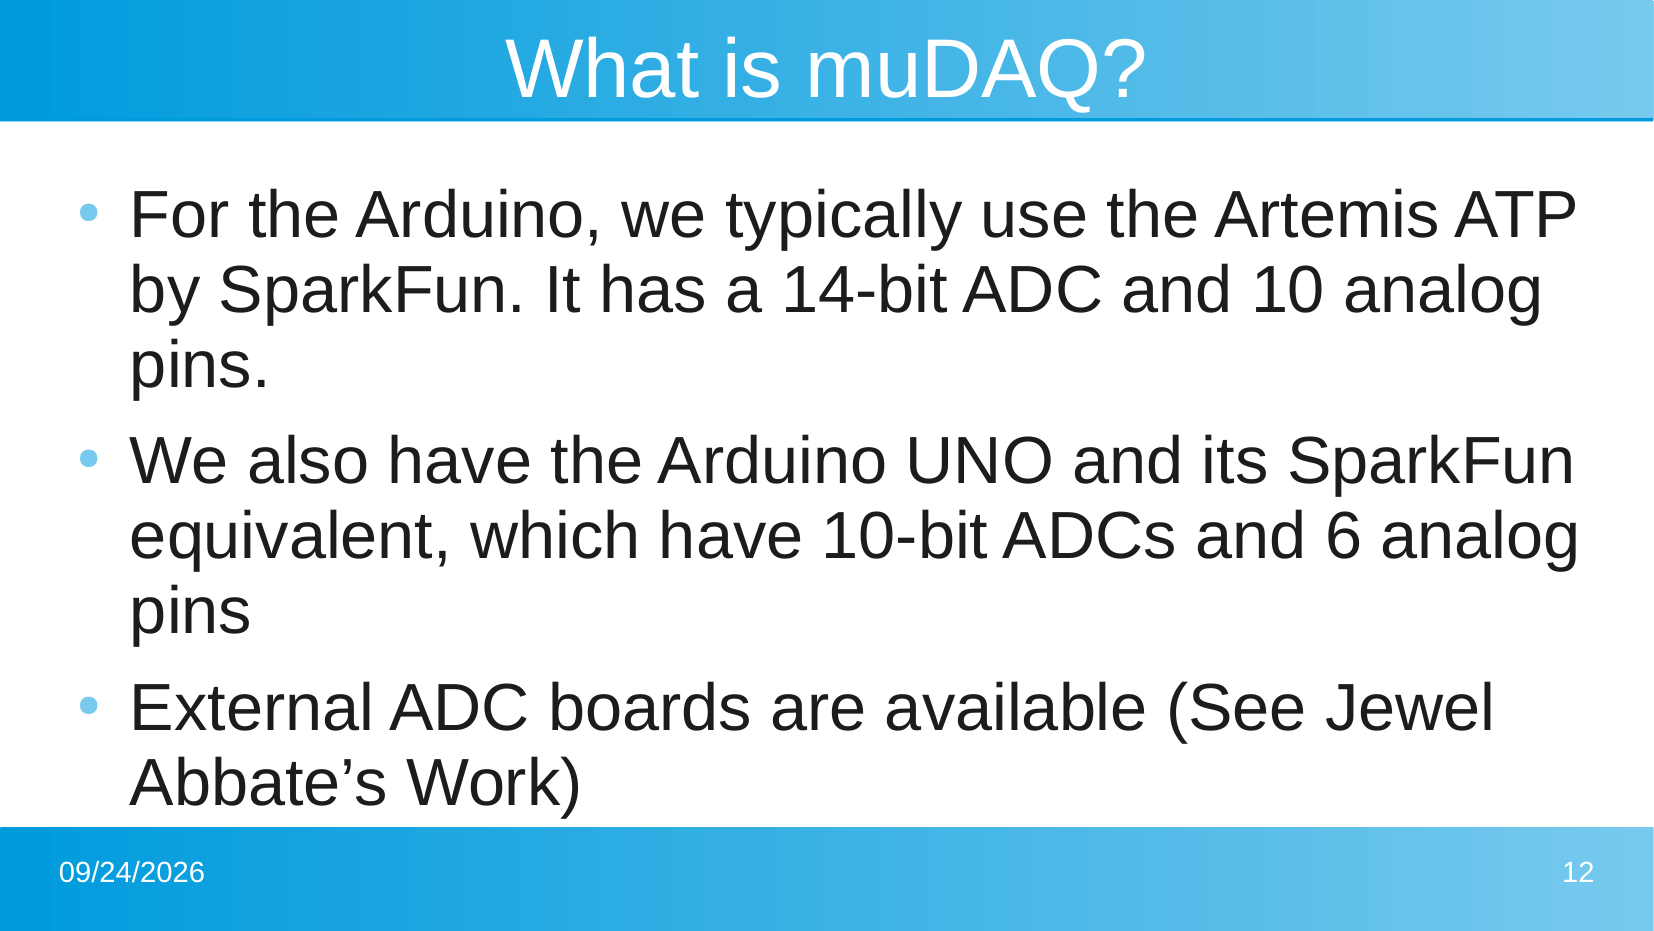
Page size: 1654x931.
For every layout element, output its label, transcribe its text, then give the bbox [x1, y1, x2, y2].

title What is muDAQ? [59, 22, 1595, 116]
list For the Arduino, we typically use the Artemis ATP by SparkFun. It has a 14-bit ADC and 10 analog pins. We also have the Arduino UNO and its SparkFun equivalent, which have 10-bit ADCs and 6 analog pins External ADC boards are available (See Jewel Abbate’s Work) [59, 177, 1595, 768]
